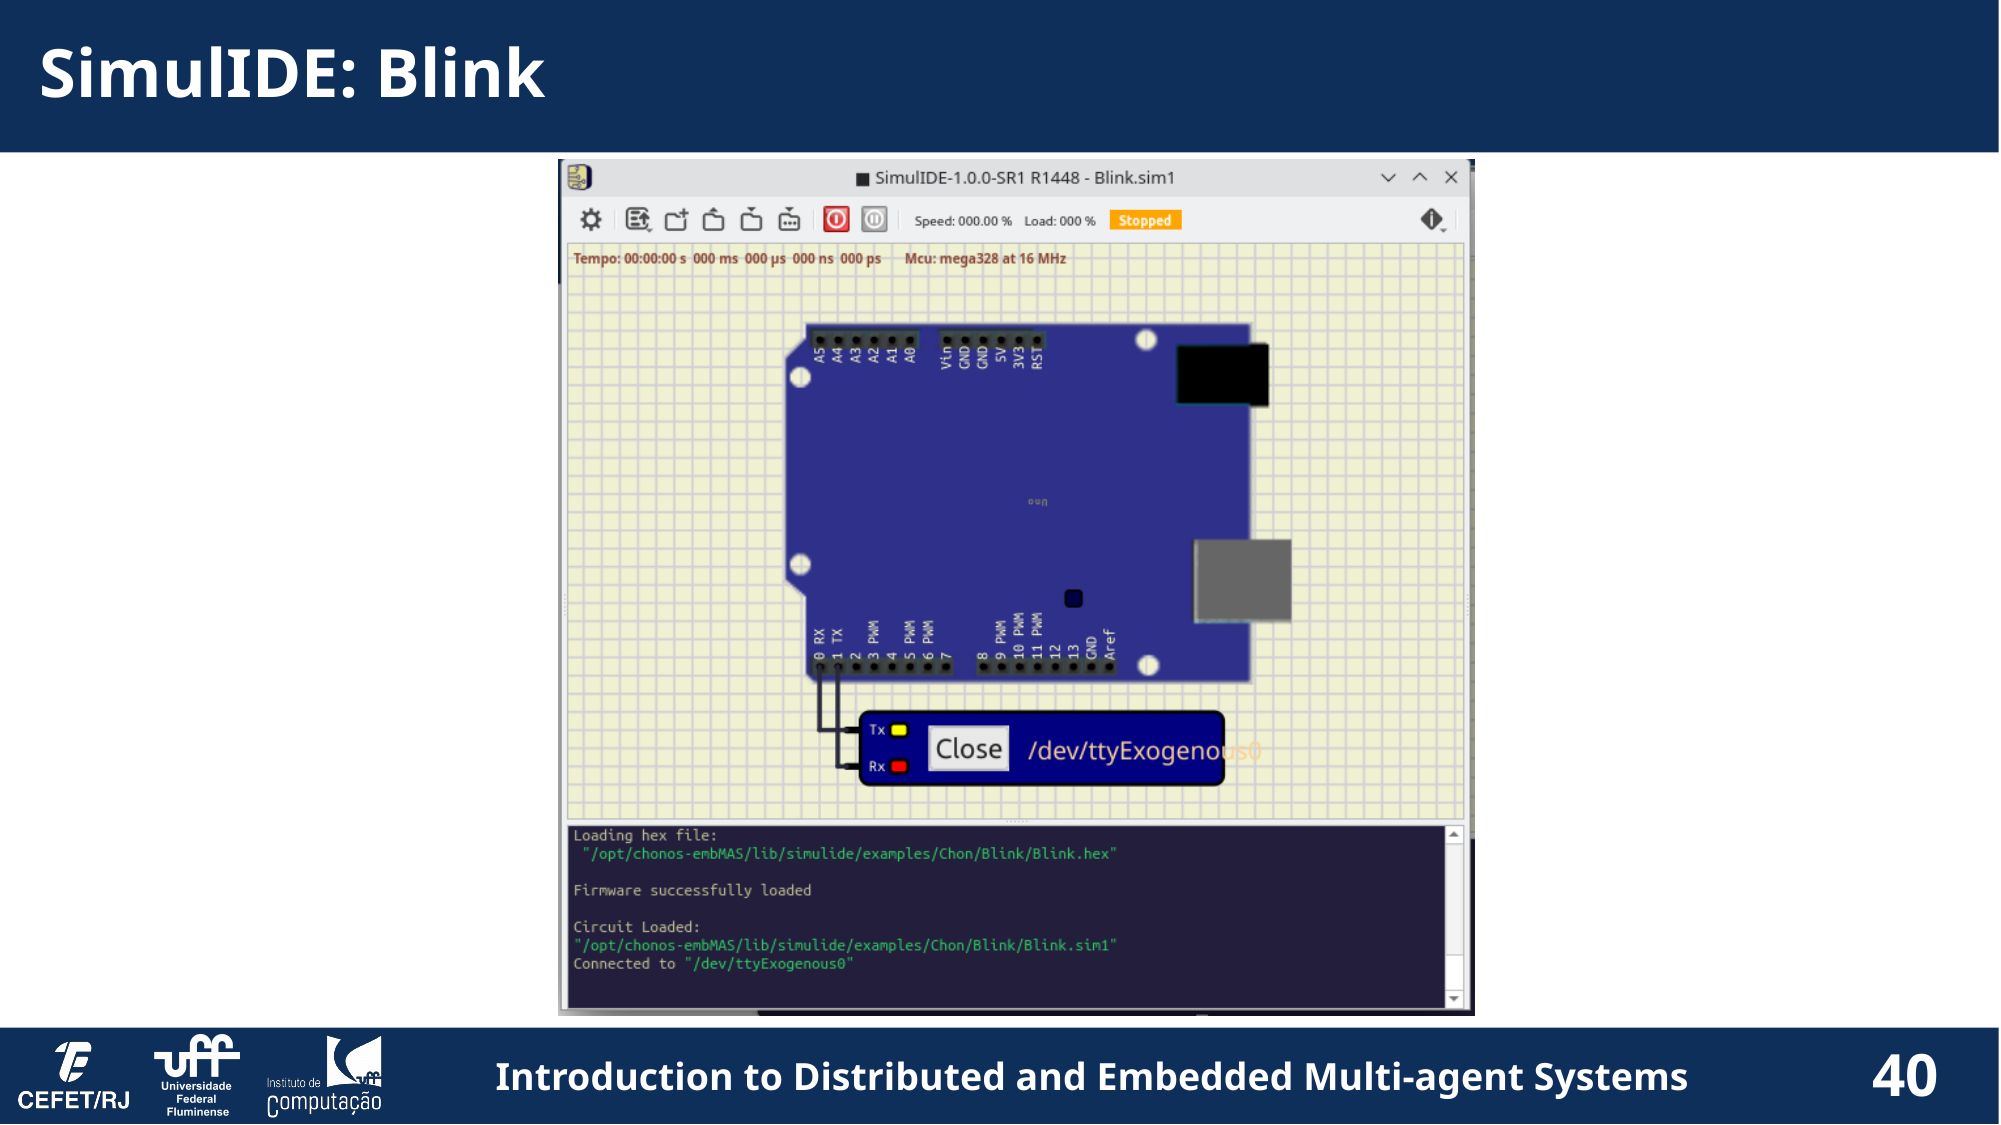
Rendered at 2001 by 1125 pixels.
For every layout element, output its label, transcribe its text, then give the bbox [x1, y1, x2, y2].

picture [18, 1021, 129, 1125]
picture [153, 1033, 241, 1121]
picture [265, 1033, 383, 1118]
text_box SimulIDE: Blink [25, 23, 1998, 116]
picture [558, 159, 1475, 1016]
